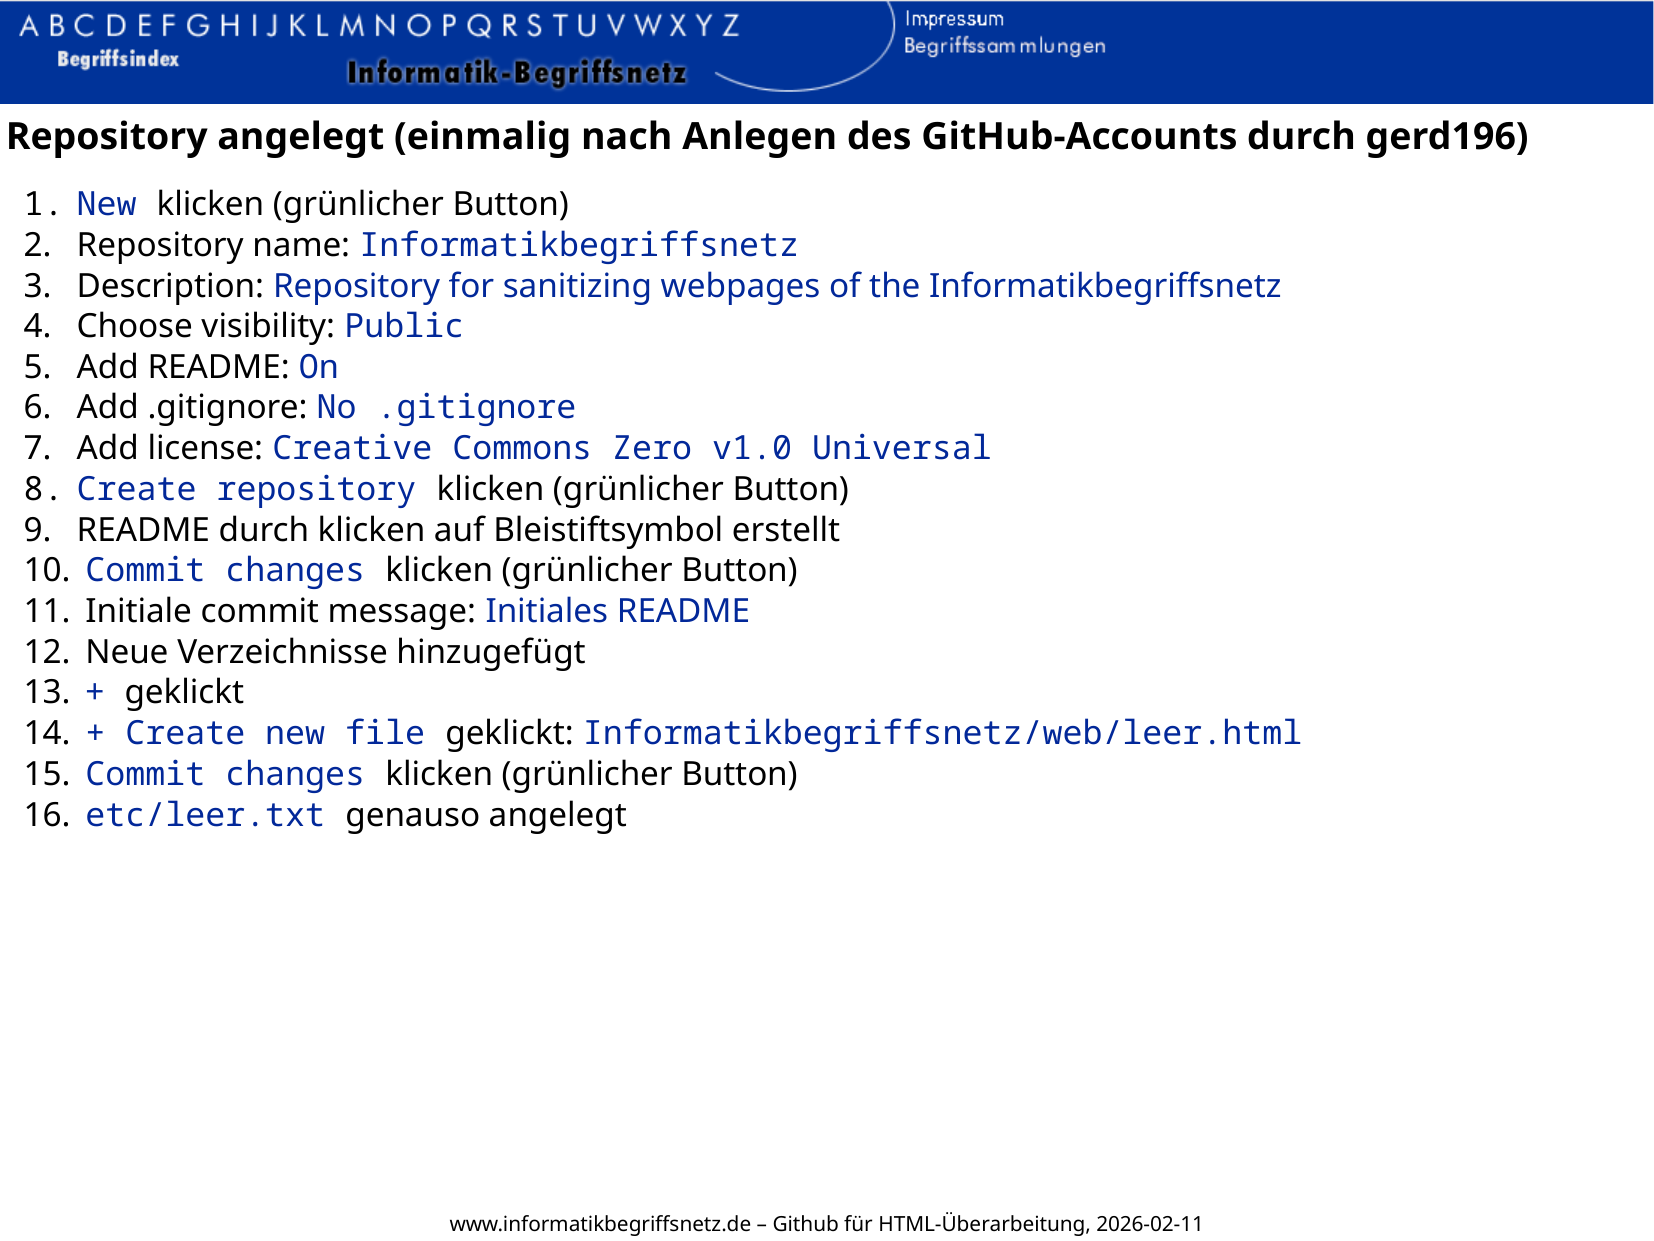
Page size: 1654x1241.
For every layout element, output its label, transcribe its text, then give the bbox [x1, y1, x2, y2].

title Repository angelegt (einmalig nach Anlegen des GitHub-Accounts durch gerd196) [5, 109, 1648, 175]
list New klicken (grünlicher Button) Repository name: Informatikbegriffsnetz Description: Repository for sanitizing webpages of the Informatikbegriffsnetz Choose visibility: Public Add README: On Add .gitignore: No .gitignore Add license: Creative Commons Zero v1.0 Universal Create repository klicken (grünlicher Button) README durch klicken auf Bleistiftsymbol erstellt Commit changes klicken (grünlicher Button) Initiale commit message: Initiales README Neue Verzeichnisse hinzugefügt + geklickt + Create new file geklickt: Informatikbegriffsnetz/web/leer.html Commit changes klicken (grünlicher Button) etc/leer.txt genauso angelegt [5, 183, 1648, 1208]
picture [0, 0, 1654, 104]
